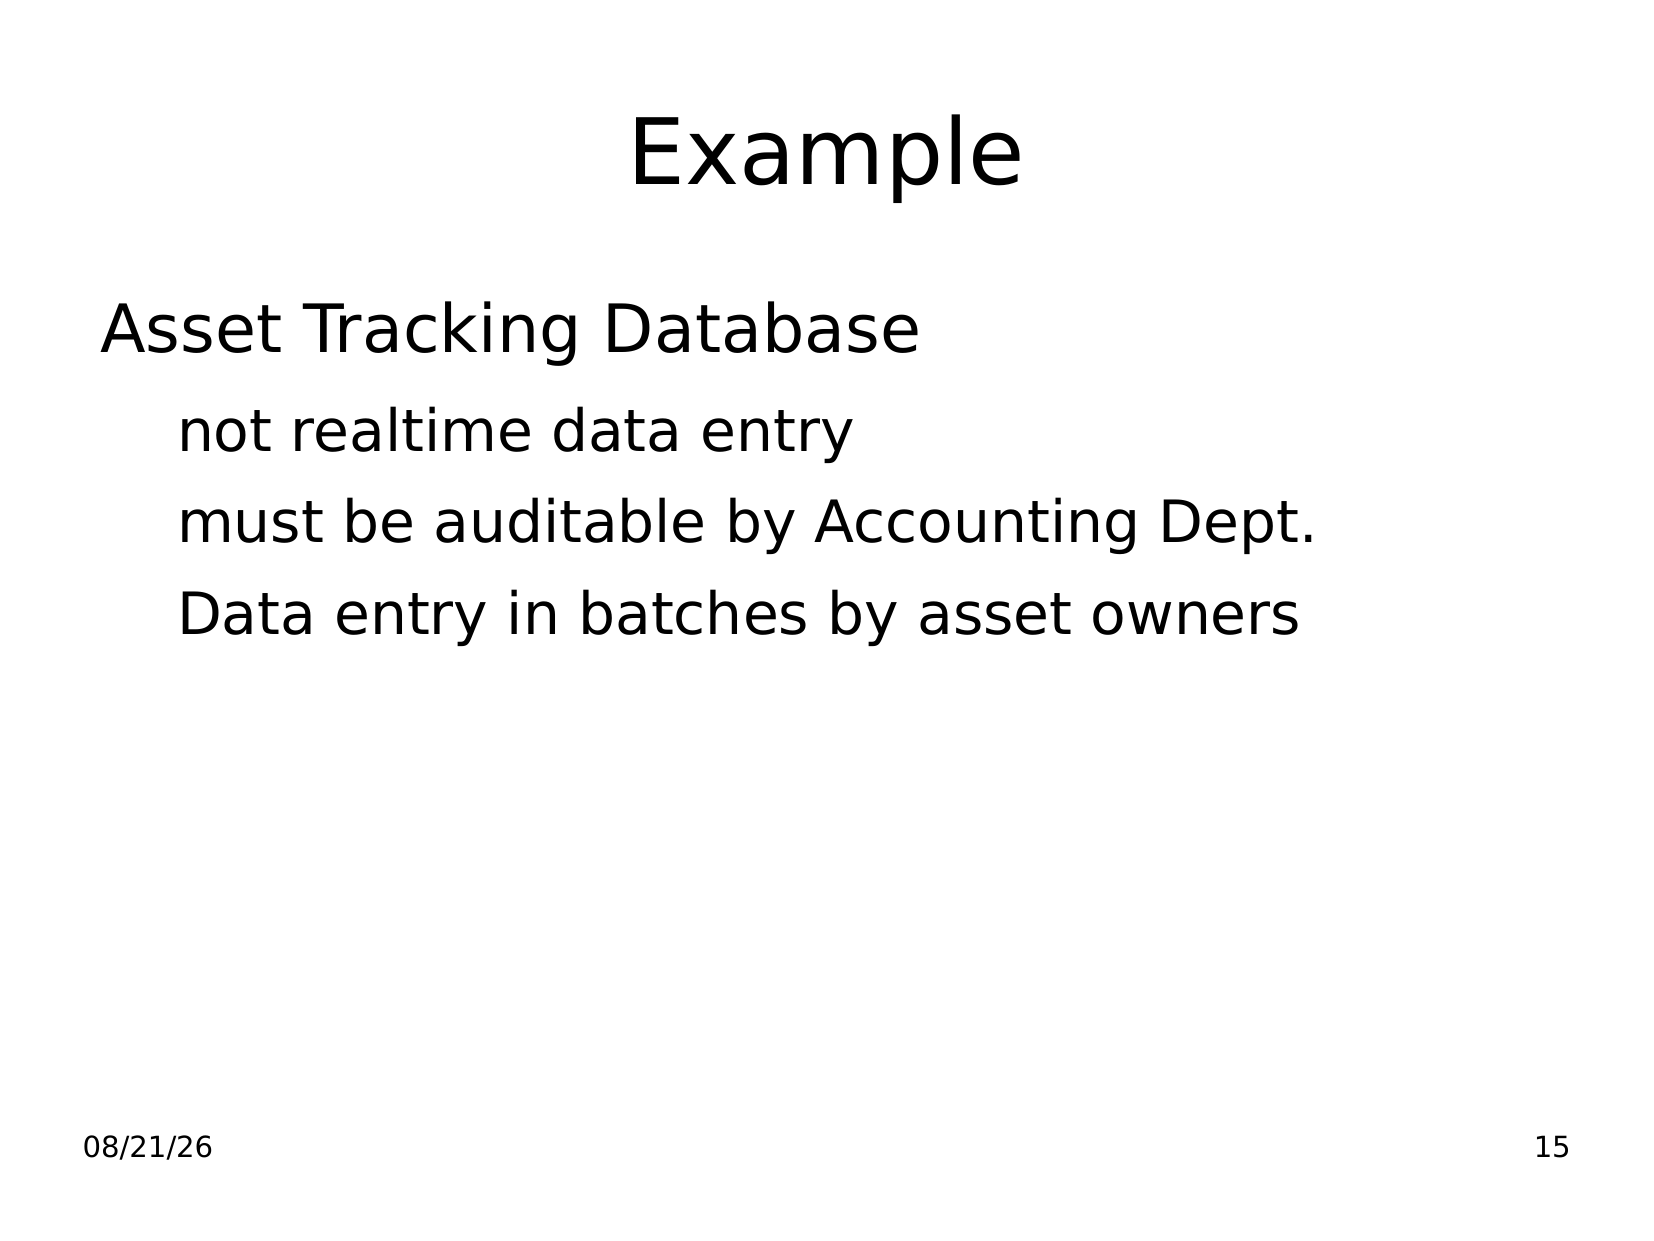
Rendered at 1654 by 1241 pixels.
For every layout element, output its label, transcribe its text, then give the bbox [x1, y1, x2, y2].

list Asset Tracking Database not realtime data entry must be auditable by Accounting Dept. Data entry in batches by asset owners [82, 290, 1571, 1094]
title Example [82, 56, 1571, 250]
